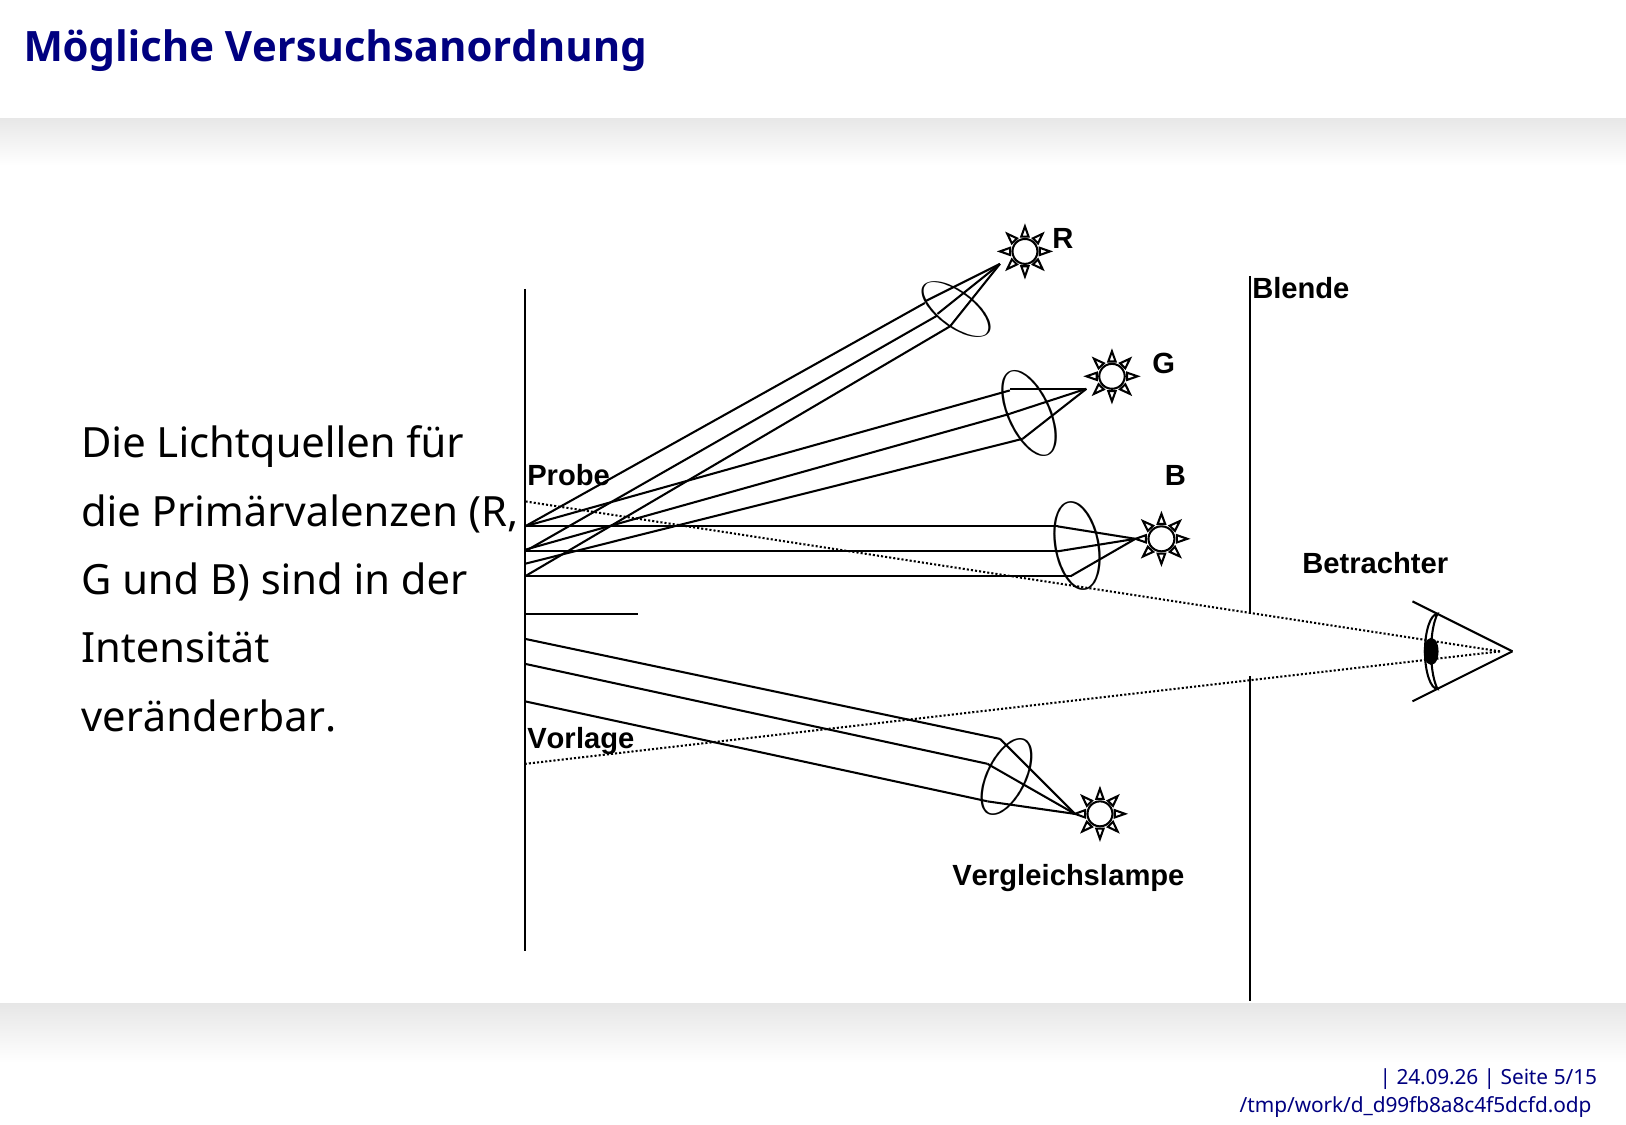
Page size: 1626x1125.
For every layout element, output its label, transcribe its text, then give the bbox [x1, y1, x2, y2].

list Die Lichtquellen für die Primärvalenzen (R, G und B) sind in der Intensität veränderbar. [24, 401, 524, 761]
text_box Vergleichslampe [937, 851, 1238, 900]
text_box R [1037, 213, 1126, 263]
text_box Probe [512, 451, 763, 500]
text_box [1424, 638, 1438, 664]
text_box Blende [1237, 263, 1488, 313]
title Mögliche Versuchsanordnung [23, 5, 1600, 154]
text_box Vorlage [512, 713, 763, 763]
text_box B [1149, 451, 1238, 500]
text_box G [1137, 338, 1225, 388]
text_box Betrachter [1287, 538, 1538, 588]
